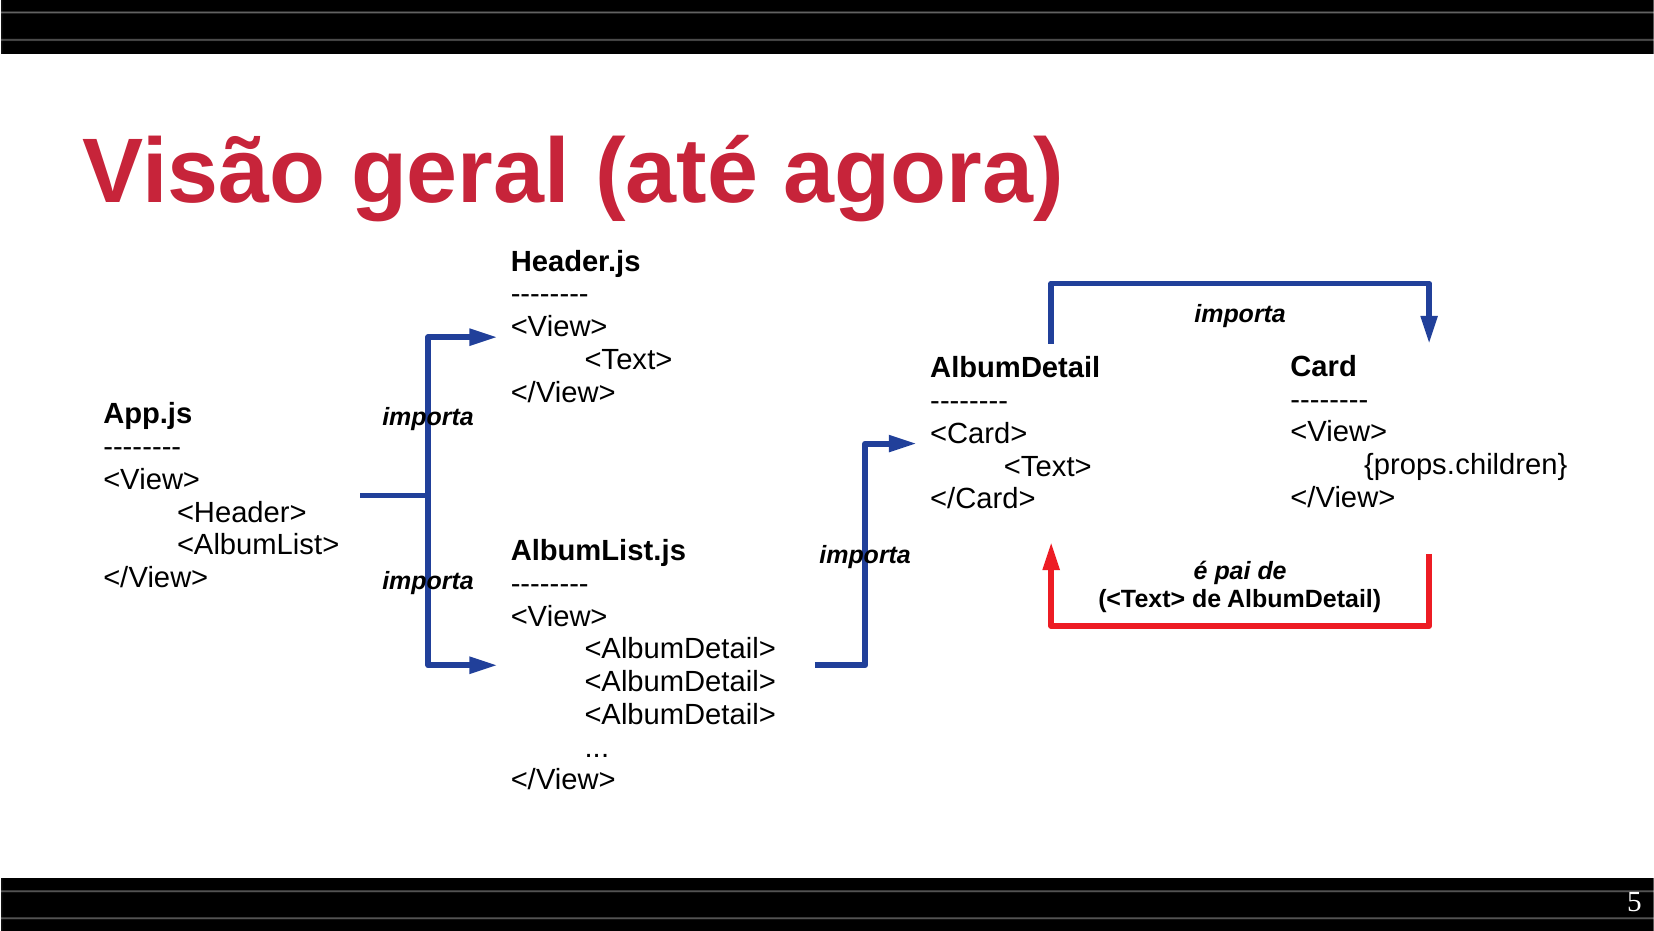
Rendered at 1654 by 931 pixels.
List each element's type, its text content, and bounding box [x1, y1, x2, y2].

text_box App.js -------- <View> <Header> <AlbumList> </View> [88, 389, 361, 602]
text_box AlbumDetail -------- <Card> <Text> </Card> [915, 343, 1188, 544]
text_box Header.js -------- <View> <Text> </View> [496, 237, 768, 438]
picture [1, 0, 1654, 54]
title Visão geral (até agora) [82, 92, 1571, 249]
text_box AlbumList.js -------- <View> <AlbumDetail> <AlbumDetail> <AlbumDetail> ... </View> [496, 526, 815, 804]
picture [1, 878, 1654, 931]
text_box Card -------- <View> {props.children} </View> [1275, 342, 1583, 554]
